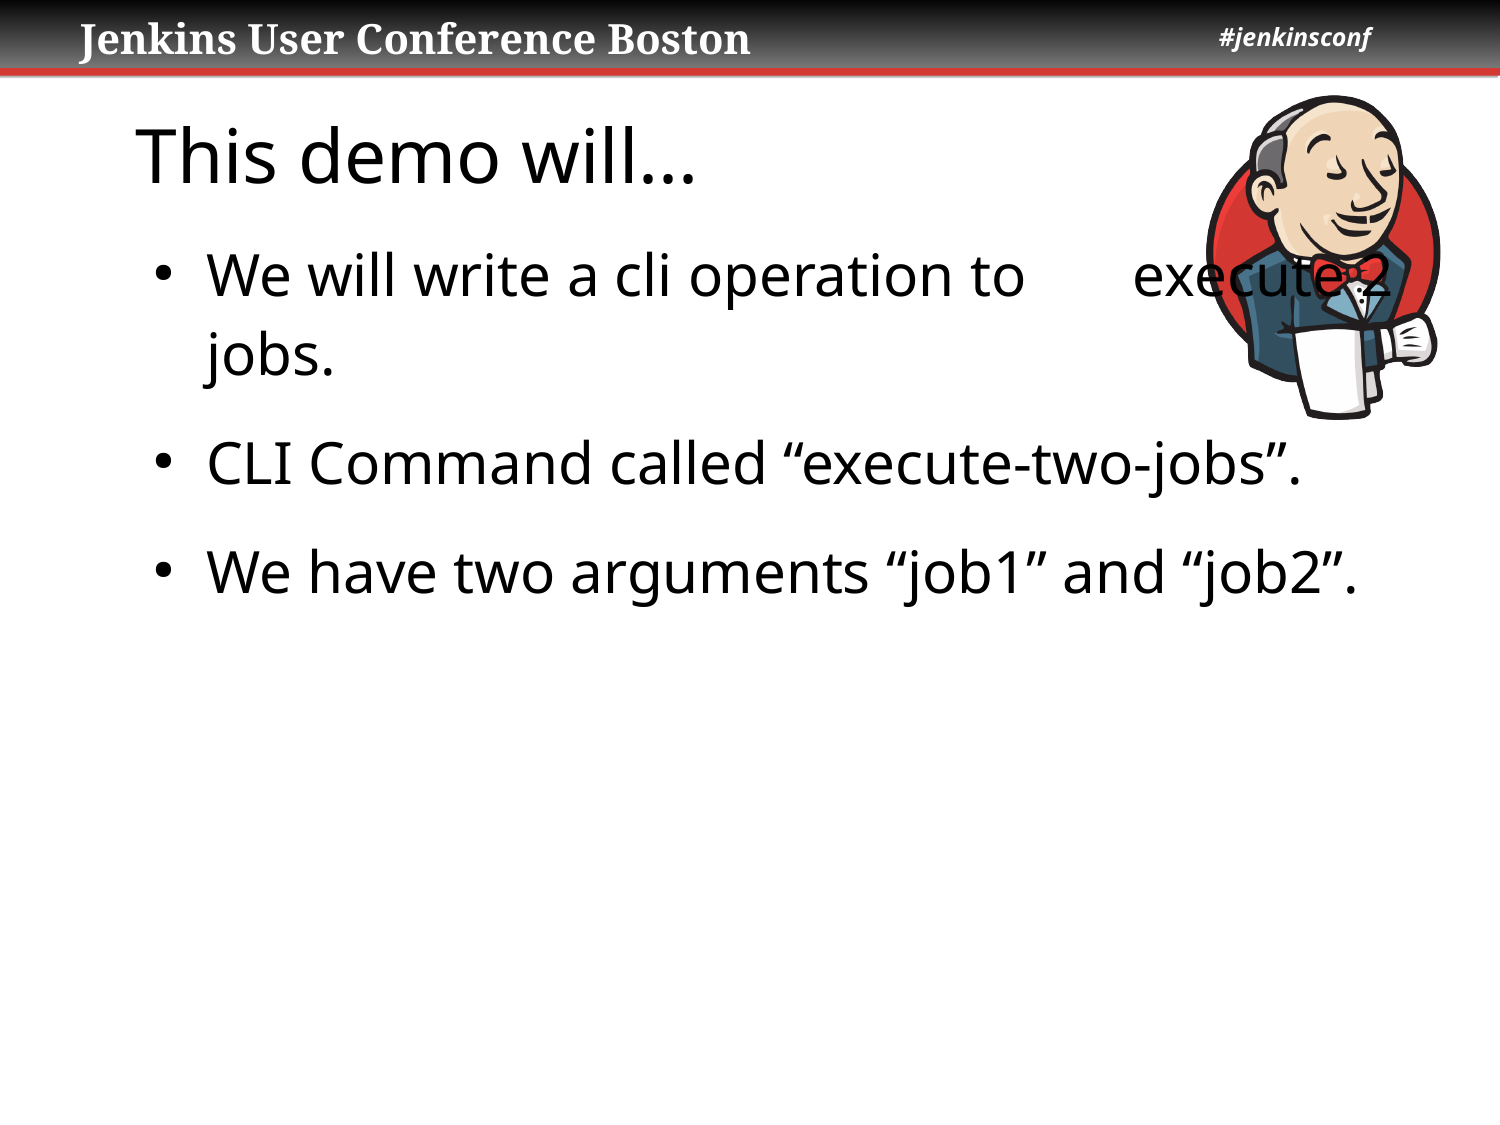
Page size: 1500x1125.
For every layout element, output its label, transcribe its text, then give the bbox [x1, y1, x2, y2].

list We will write a cli operation to execute 2 jobs. CLI Command called “execute-two-jobs”. We have two arguments “job1” and “job2”. [135, 234, 1425, 1025]
picture [1206, 95, 1441, 420]
title This demo will... [135, 95, 1425, 214]
